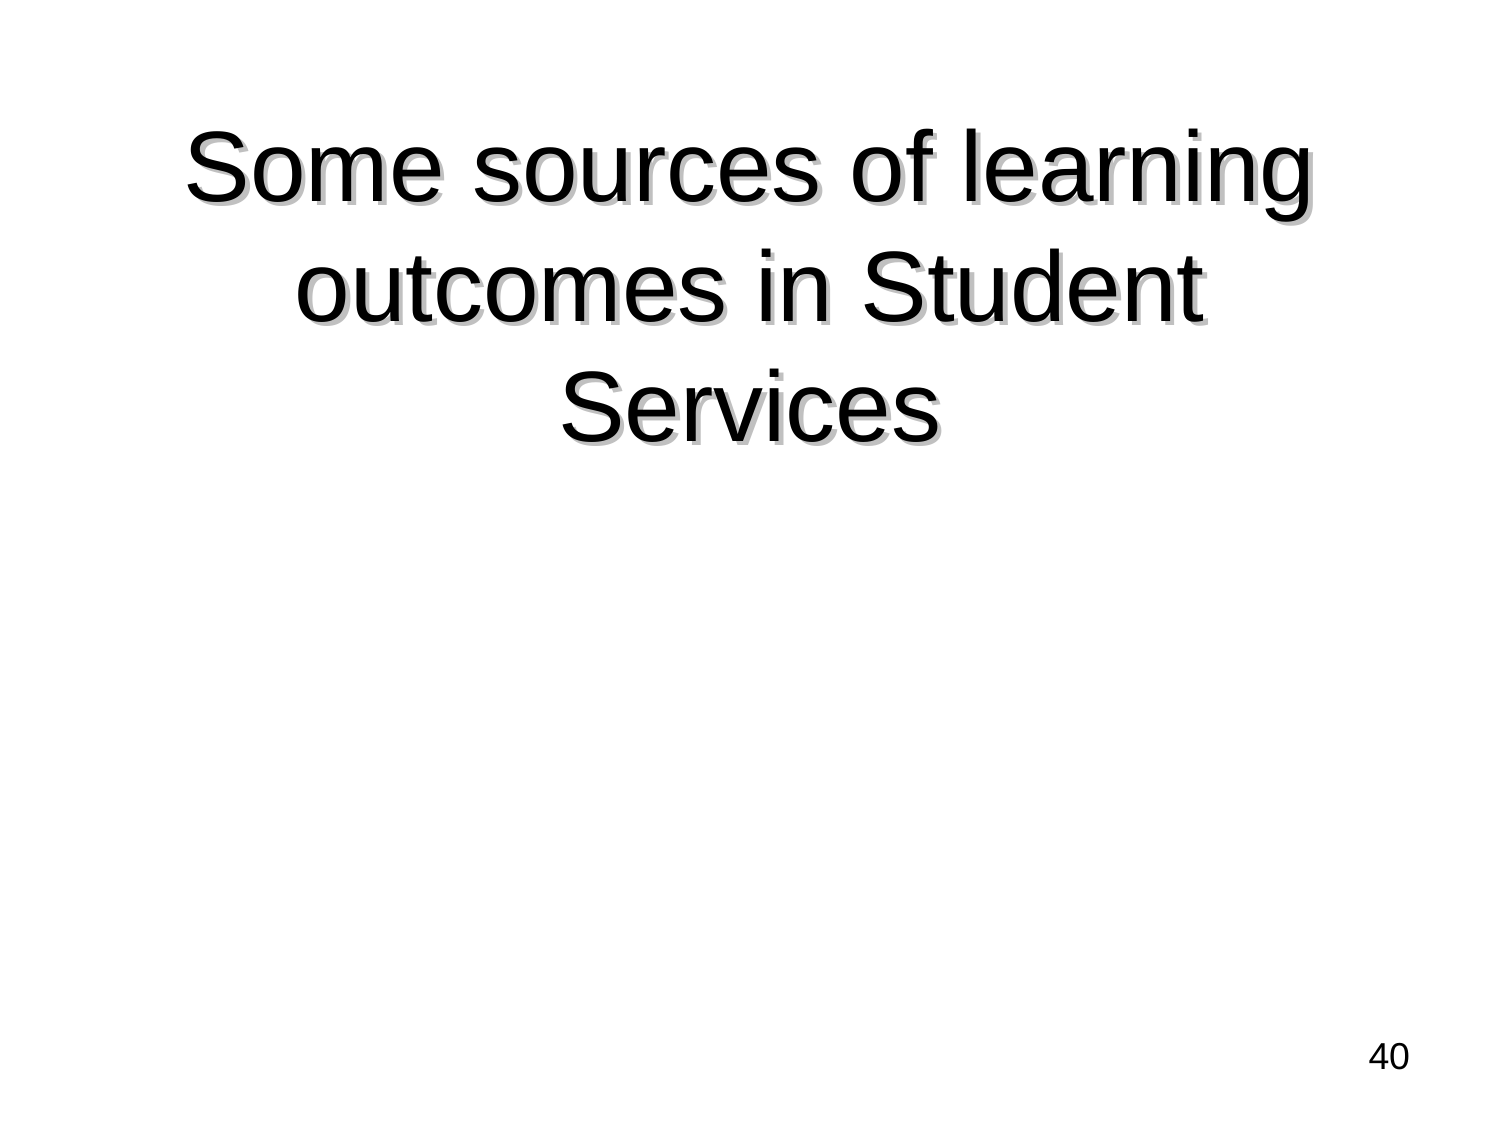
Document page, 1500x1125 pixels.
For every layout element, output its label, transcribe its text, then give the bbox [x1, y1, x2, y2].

title Some sources of learning outcomes in Student Services [75, 187, 1426, 375]
